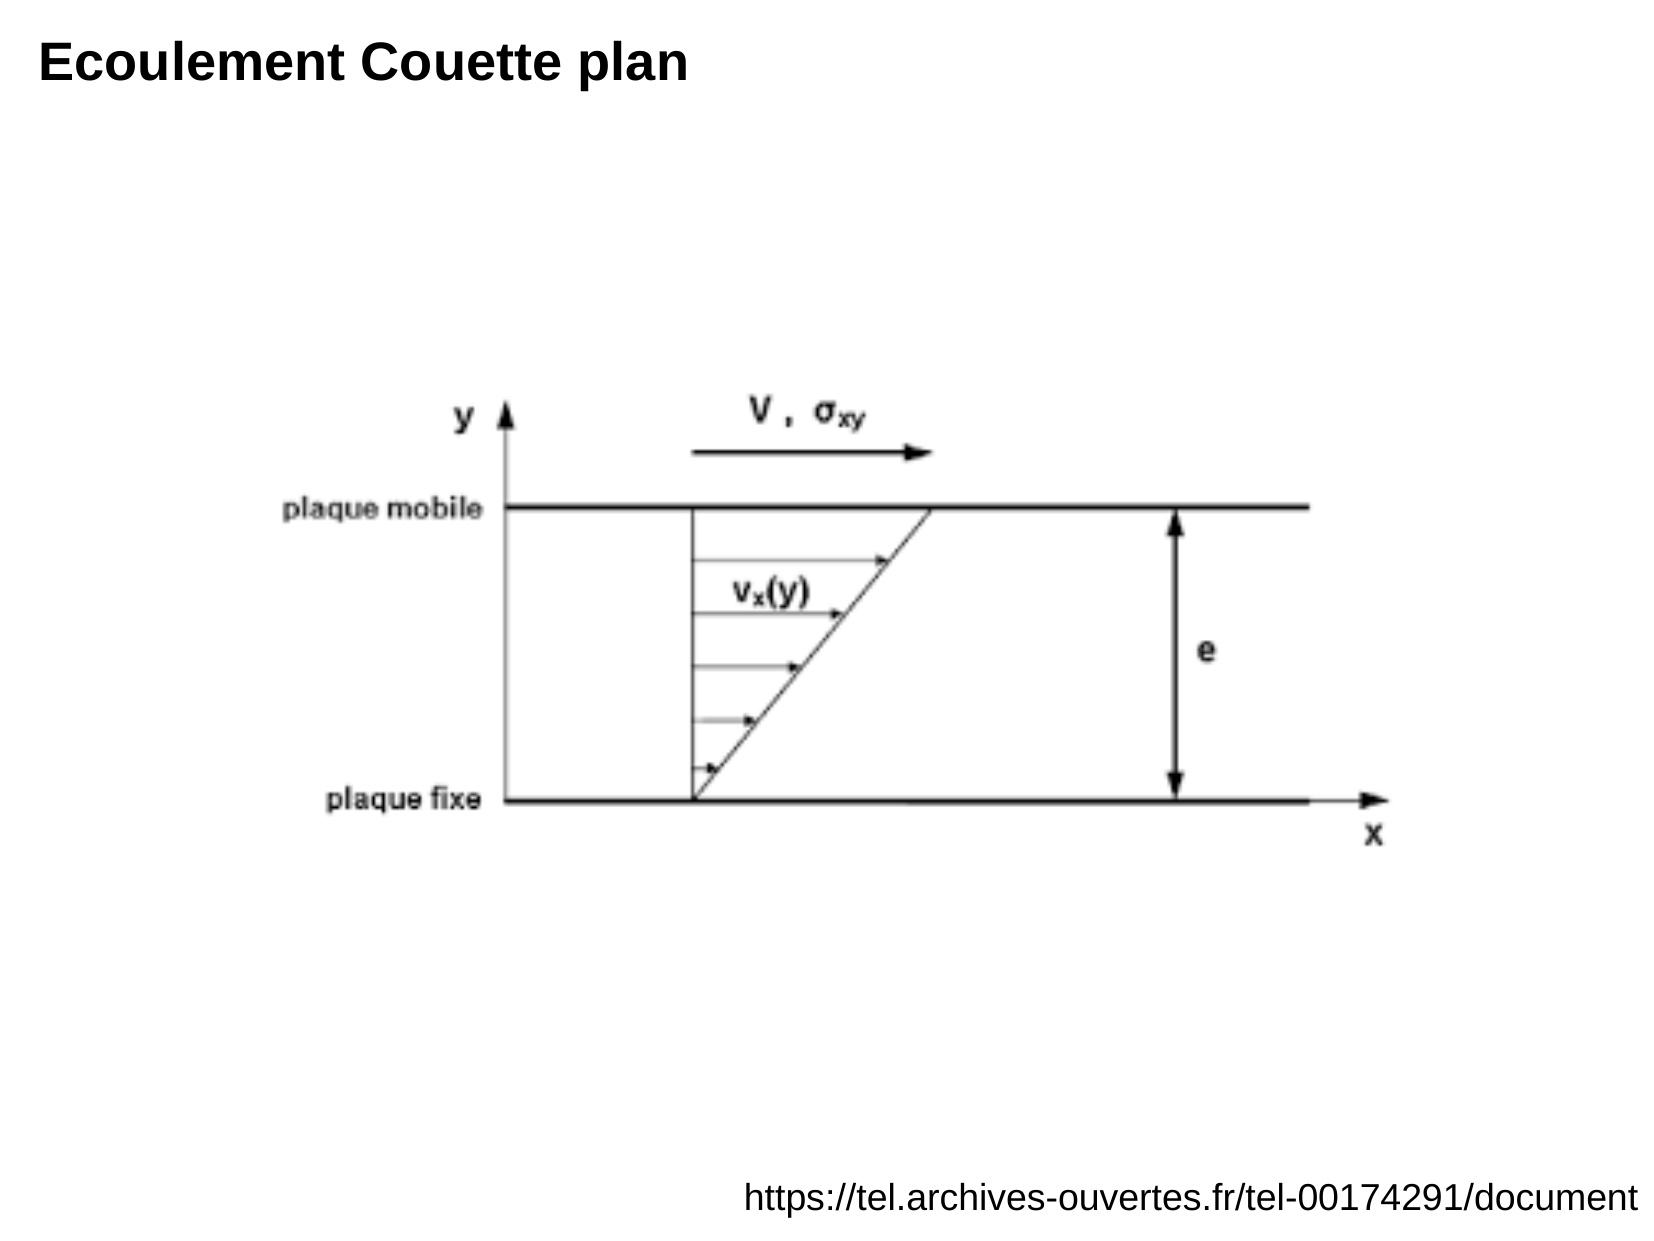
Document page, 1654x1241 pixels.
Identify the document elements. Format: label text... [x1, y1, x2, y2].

picture [271, 382, 1406, 863]
text_box https://tel.archives-ouvertes.fr/tel-00174291/document [729, 1169, 1654, 1227]
text_box Ecoulement Couette plan [23, 23, 922, 101]
